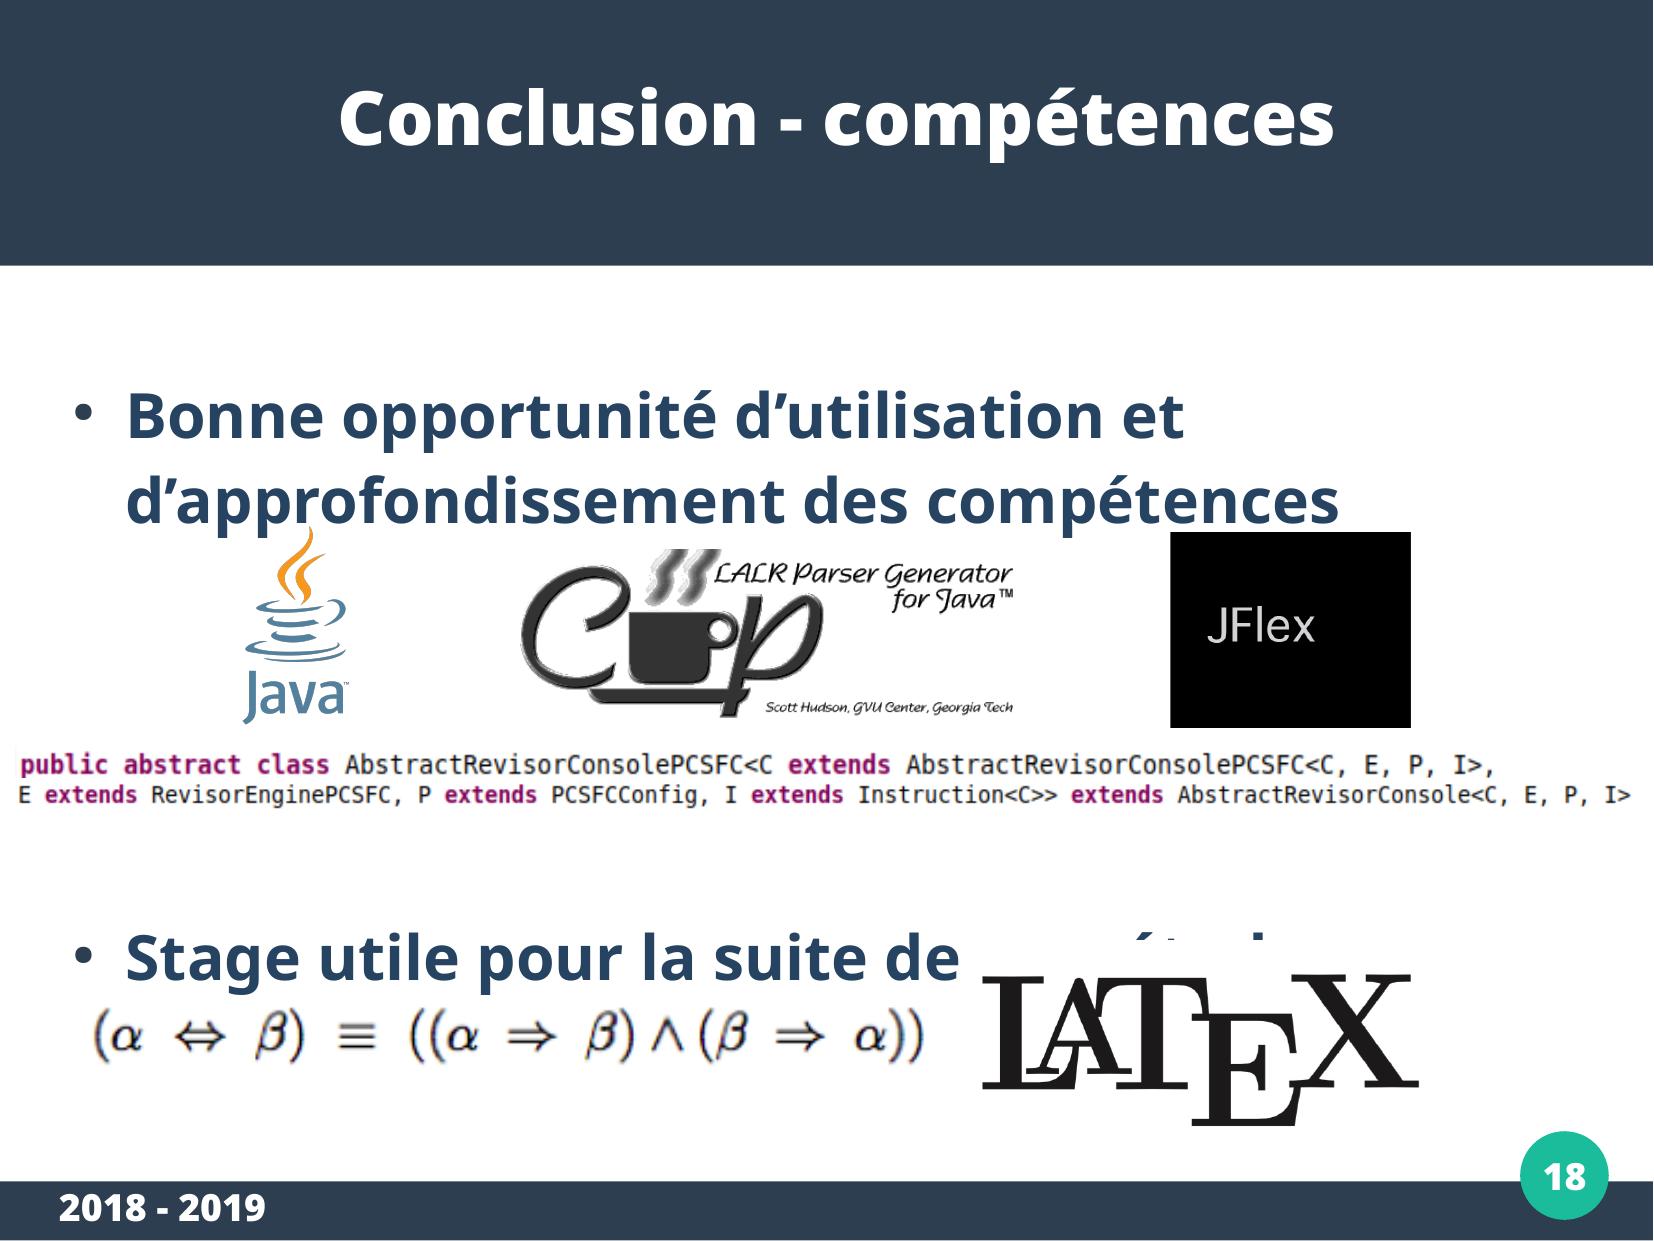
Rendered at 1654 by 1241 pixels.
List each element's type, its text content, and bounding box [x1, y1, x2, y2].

title Conclusion - compétences [70, 37, 1606, 196]
picture [510, 549, 1021, 721]
picture [79, 1004, 931, 1074]
picture [1170, 532, 1411, 728]
picture [240, 524, 350, 726]
list Bonne opportunité d’utilisation et d’approfondissement des compétences Stage utile pour la suite de mes études [54, 811, 1590, 1066]
list Bonne opportunité d’utilisation et d’approfondissement des compétences Stage utile pour la suite de mes études [54, 285, 1590, 778]
picture [15, 746, 1636, 811]
picture [966, 940, 1441, 1141]
